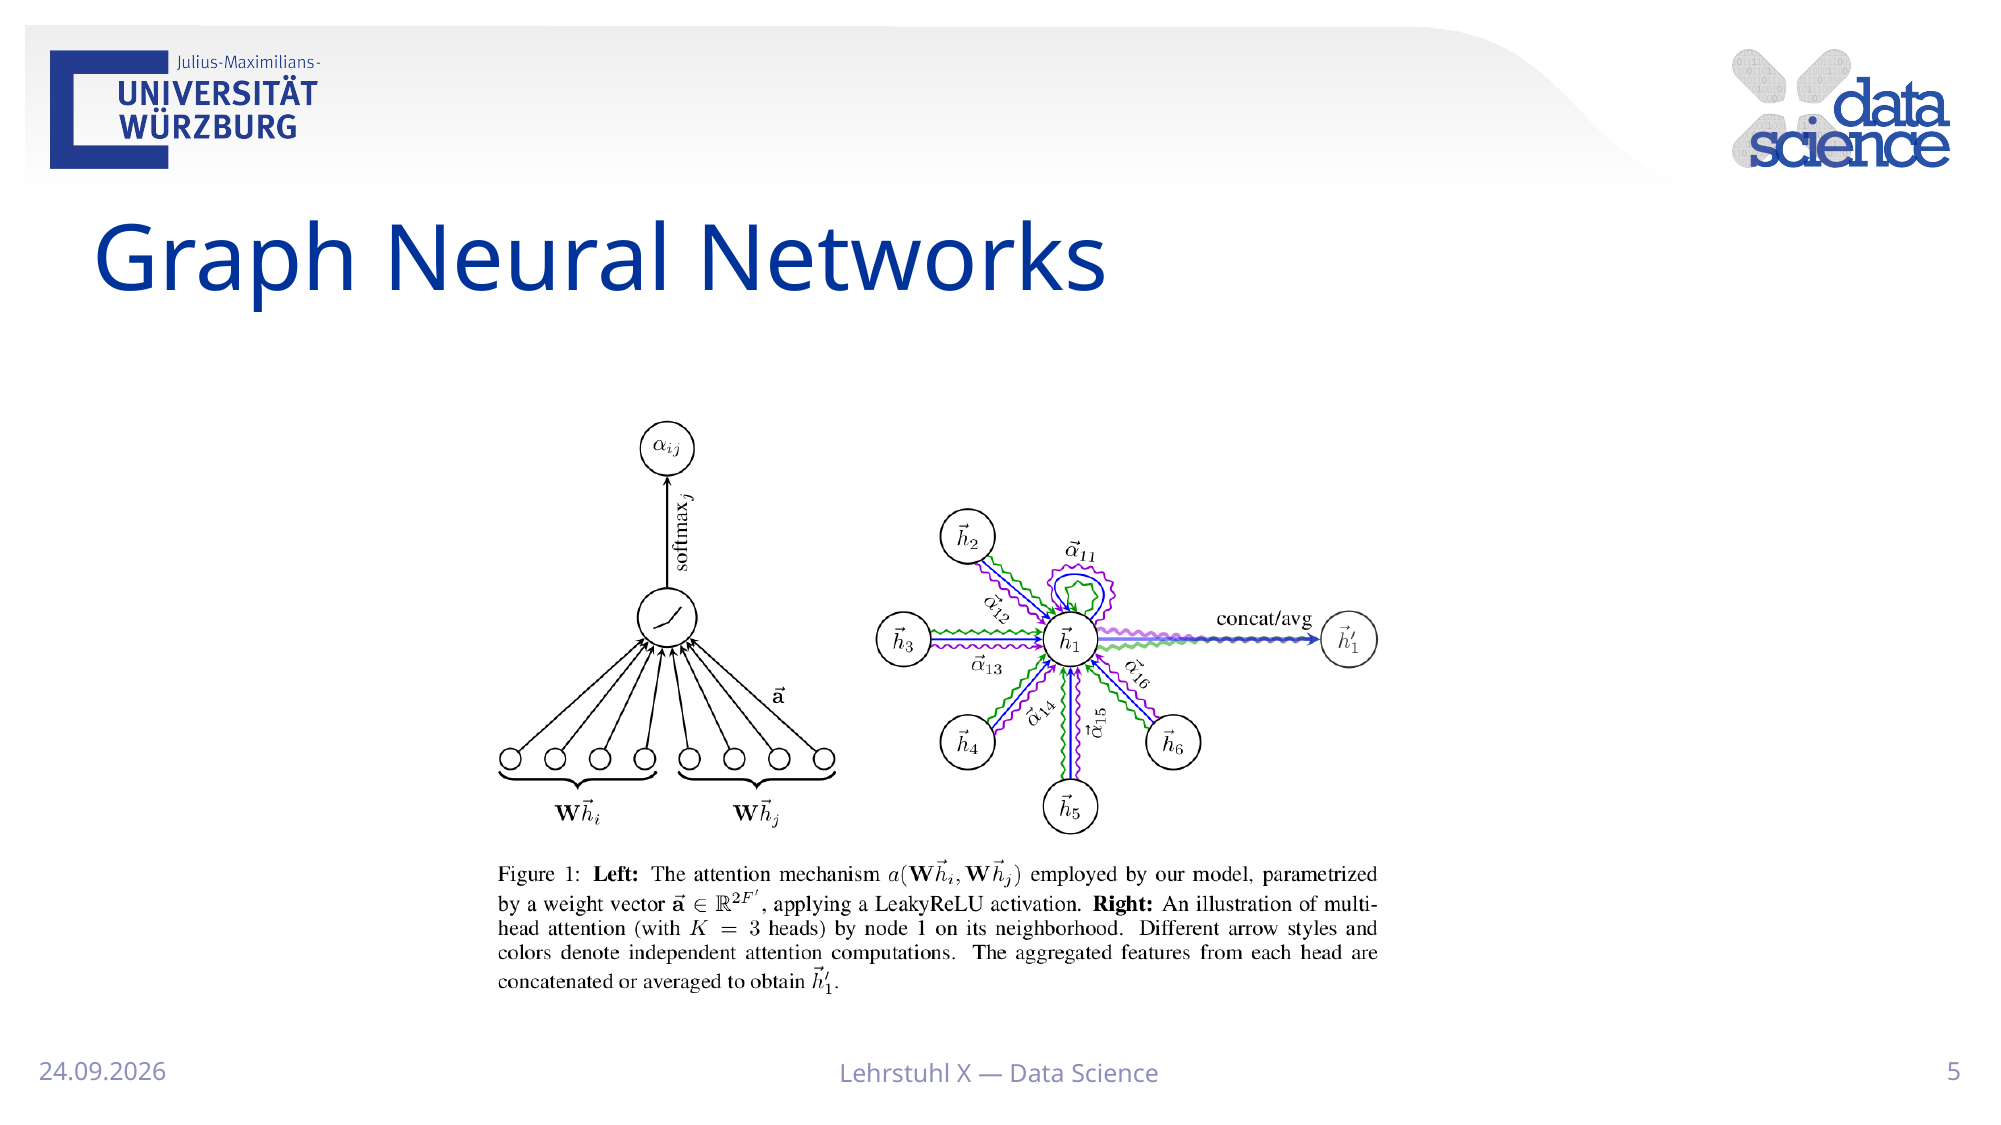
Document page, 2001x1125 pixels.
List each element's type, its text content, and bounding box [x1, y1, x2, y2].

slide_number 14.06.2021 [23, 1042, 474, 1103]
title Graph Neural Networks [77, 198, 1901, 324]
picture [1732, 49, 1950, 168]
footer Lehrstuhl X — Data Science [488, 1042, 1511, 1103]
picture [375, 381, 1467, 1013]
slide_number <number> [1526, 1042, 1976, 1103]
picture [50, 50, 321, 169]
